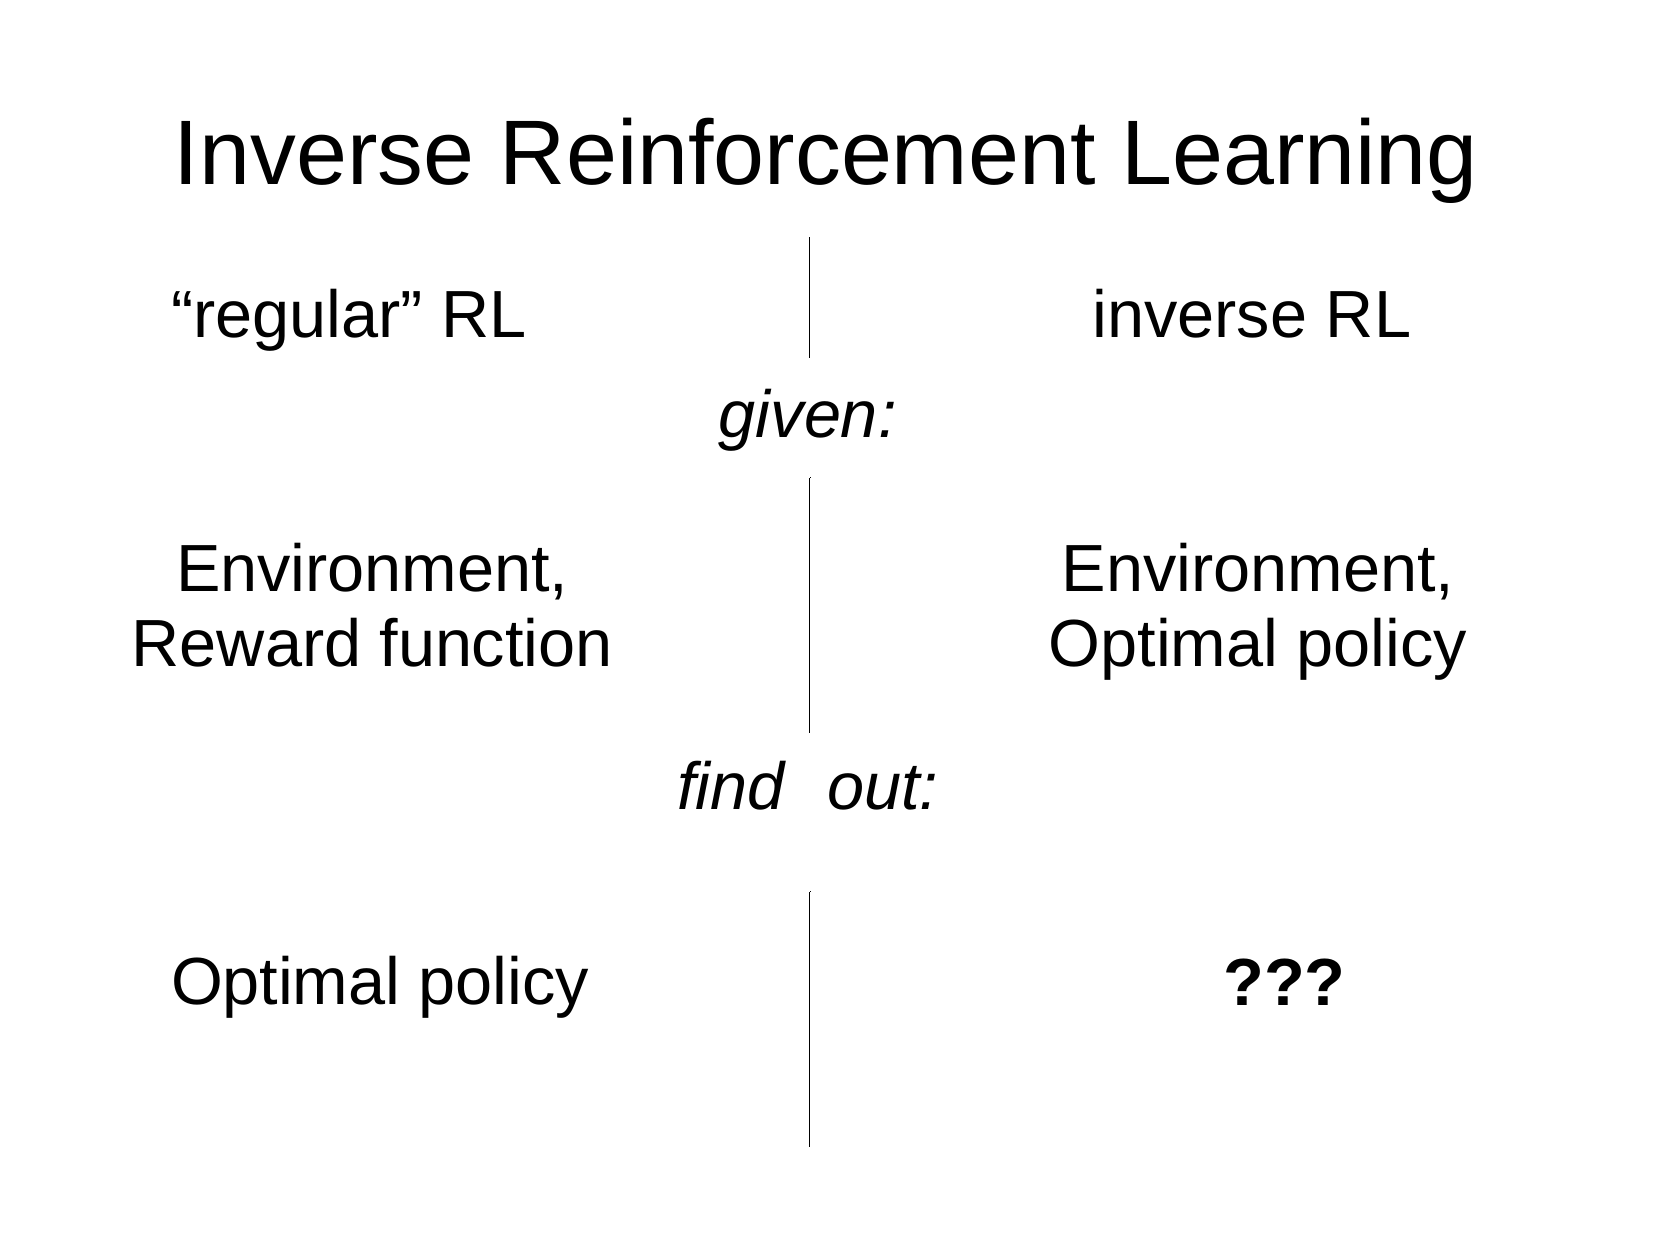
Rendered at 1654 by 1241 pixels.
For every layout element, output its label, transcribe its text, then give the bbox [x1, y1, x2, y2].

text_box ??? [1029, 907, 1540, 1057]
text_box find out: [675, 711, 941, 861]
text_box “regular” RL [171, 277, 554, 352]
text_box given: [675, 339, 941, 489]
text_box inverse RL [1092, 277, 1476, 352]
text_box Environment, Optimal policy [954, 530, 1562, 681]
text_box Environment, Reward function [68, 530, 676, 681]
title Inverse Reinforcement Learning [82, 49, 1571, 257]
text_box Optimal policy [155, 944, 605, 1020]
